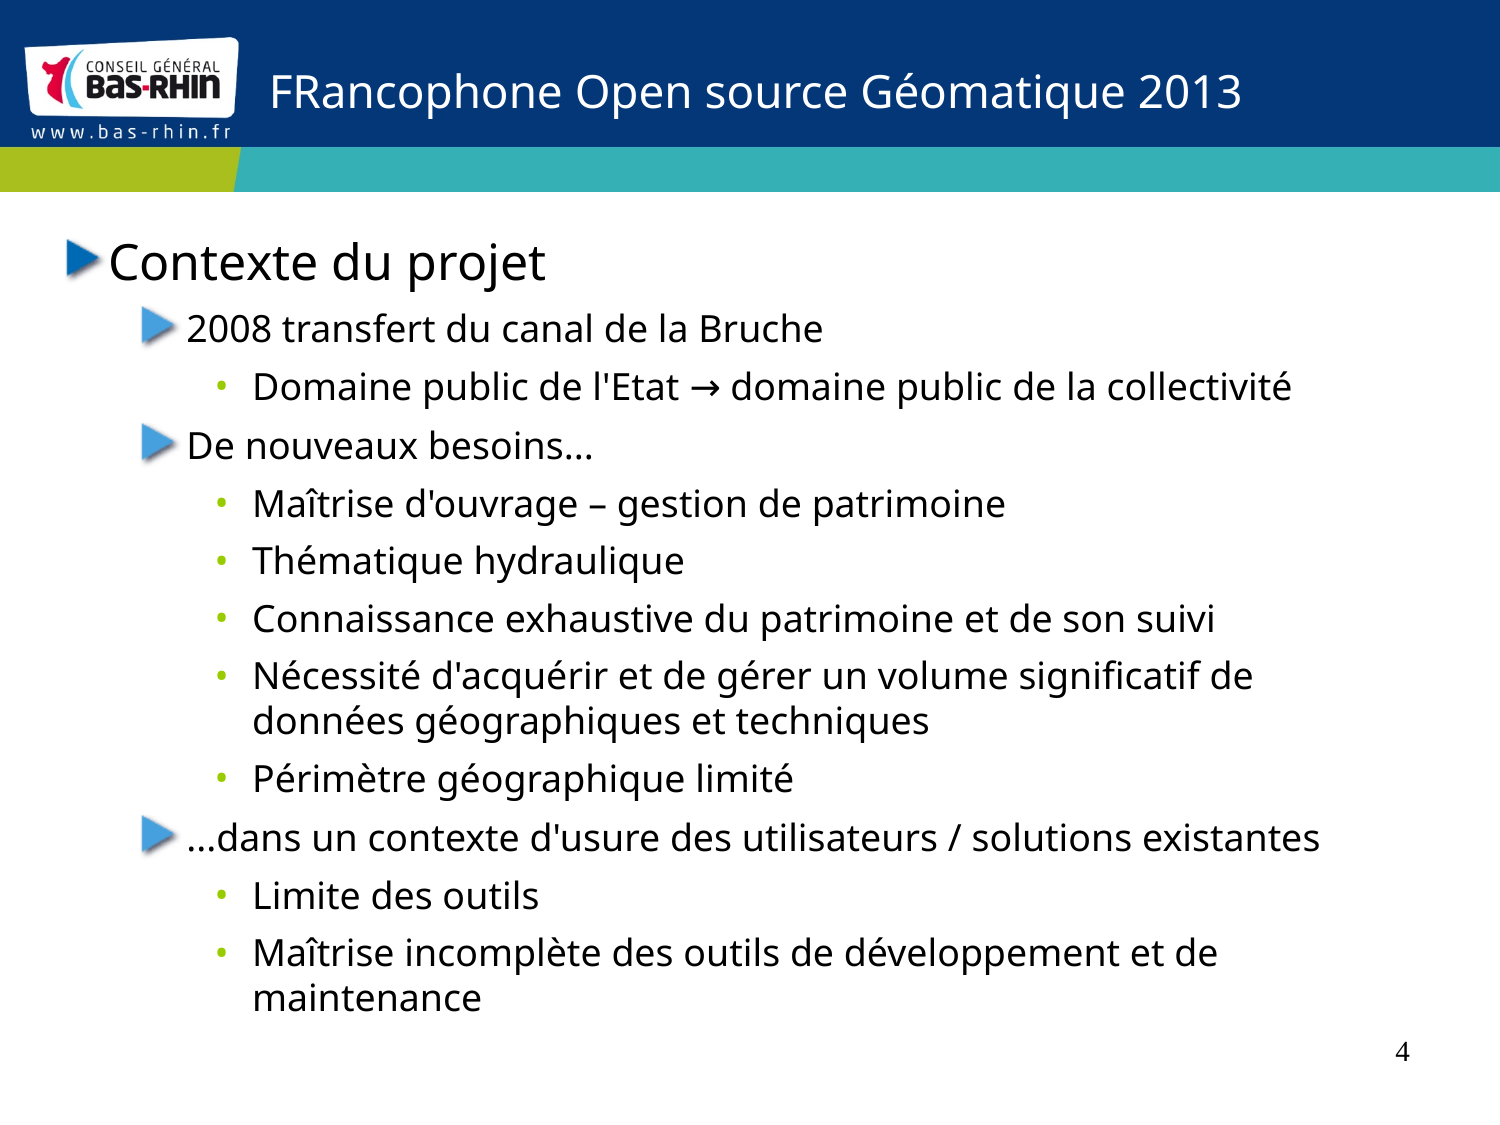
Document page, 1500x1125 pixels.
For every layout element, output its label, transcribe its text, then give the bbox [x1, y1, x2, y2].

title FRancophone Open source Géomatique 2013 [253, 30, 1471, 149]
list Contexte du projet 2008 transfert du canal de la Bruche Domaine public de l'Etat → domaine public de la collectivité De nouveaux besoins... Maîtrise d'ouvrage – gestion de patrimoine Thématique hydraulique Connaissance exhaustive du patrimoine et de son suivi Nécessité d'acquérir et de gérer un volume significatif de données géographiques et techniques Périmètre géographique limité ...dans un contexte d'usure des utilisateurs / solutions existantes Limite des outils Maîtrise incomplète des outils de développement et de maintenance [49, 223, 1400, 1125]
picture [0, 0, 1500, 192]
